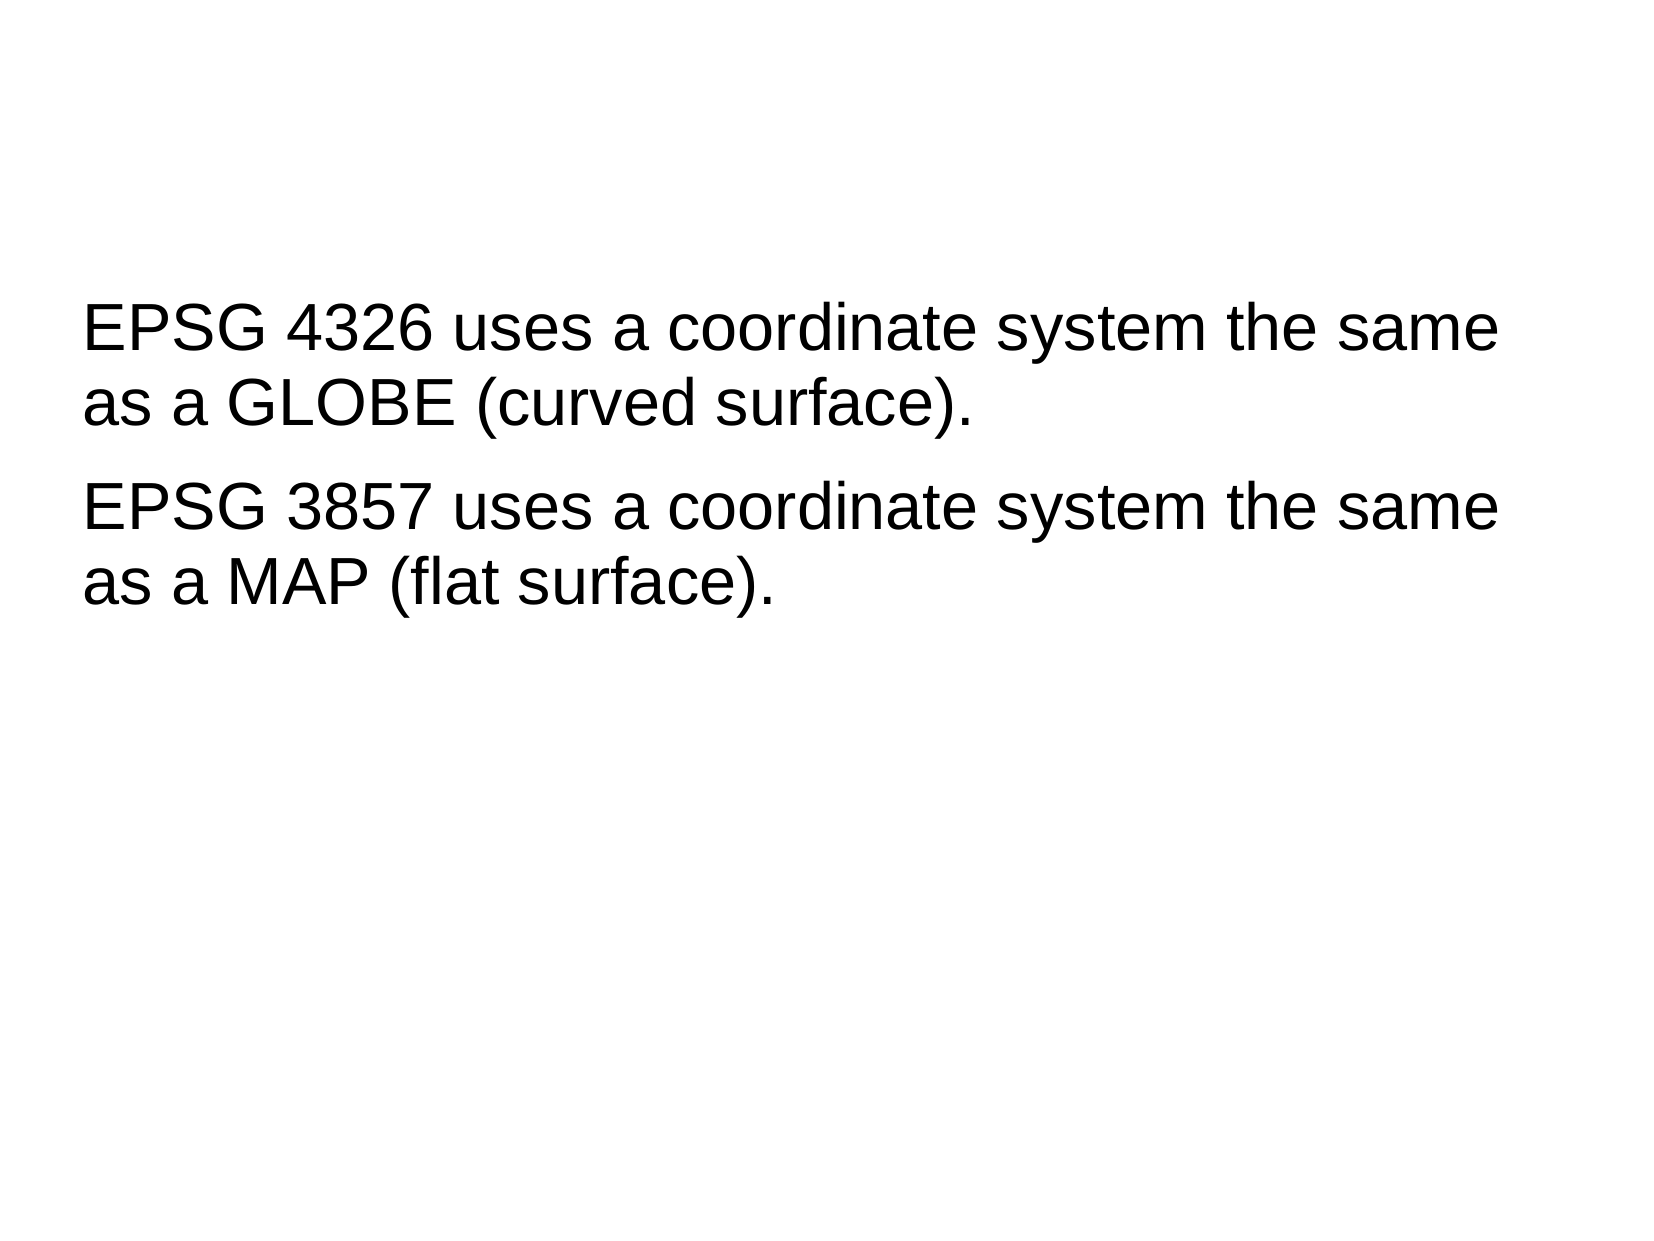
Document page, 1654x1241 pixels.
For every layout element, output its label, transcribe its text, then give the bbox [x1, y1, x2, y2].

list EPSG 4326 uses a coordinate system the same as a GLOBE (curved surface). EPSG 3857 uses a coordinate system the same as a MAP (flat surface). [82, 290, 1571, 1010]
